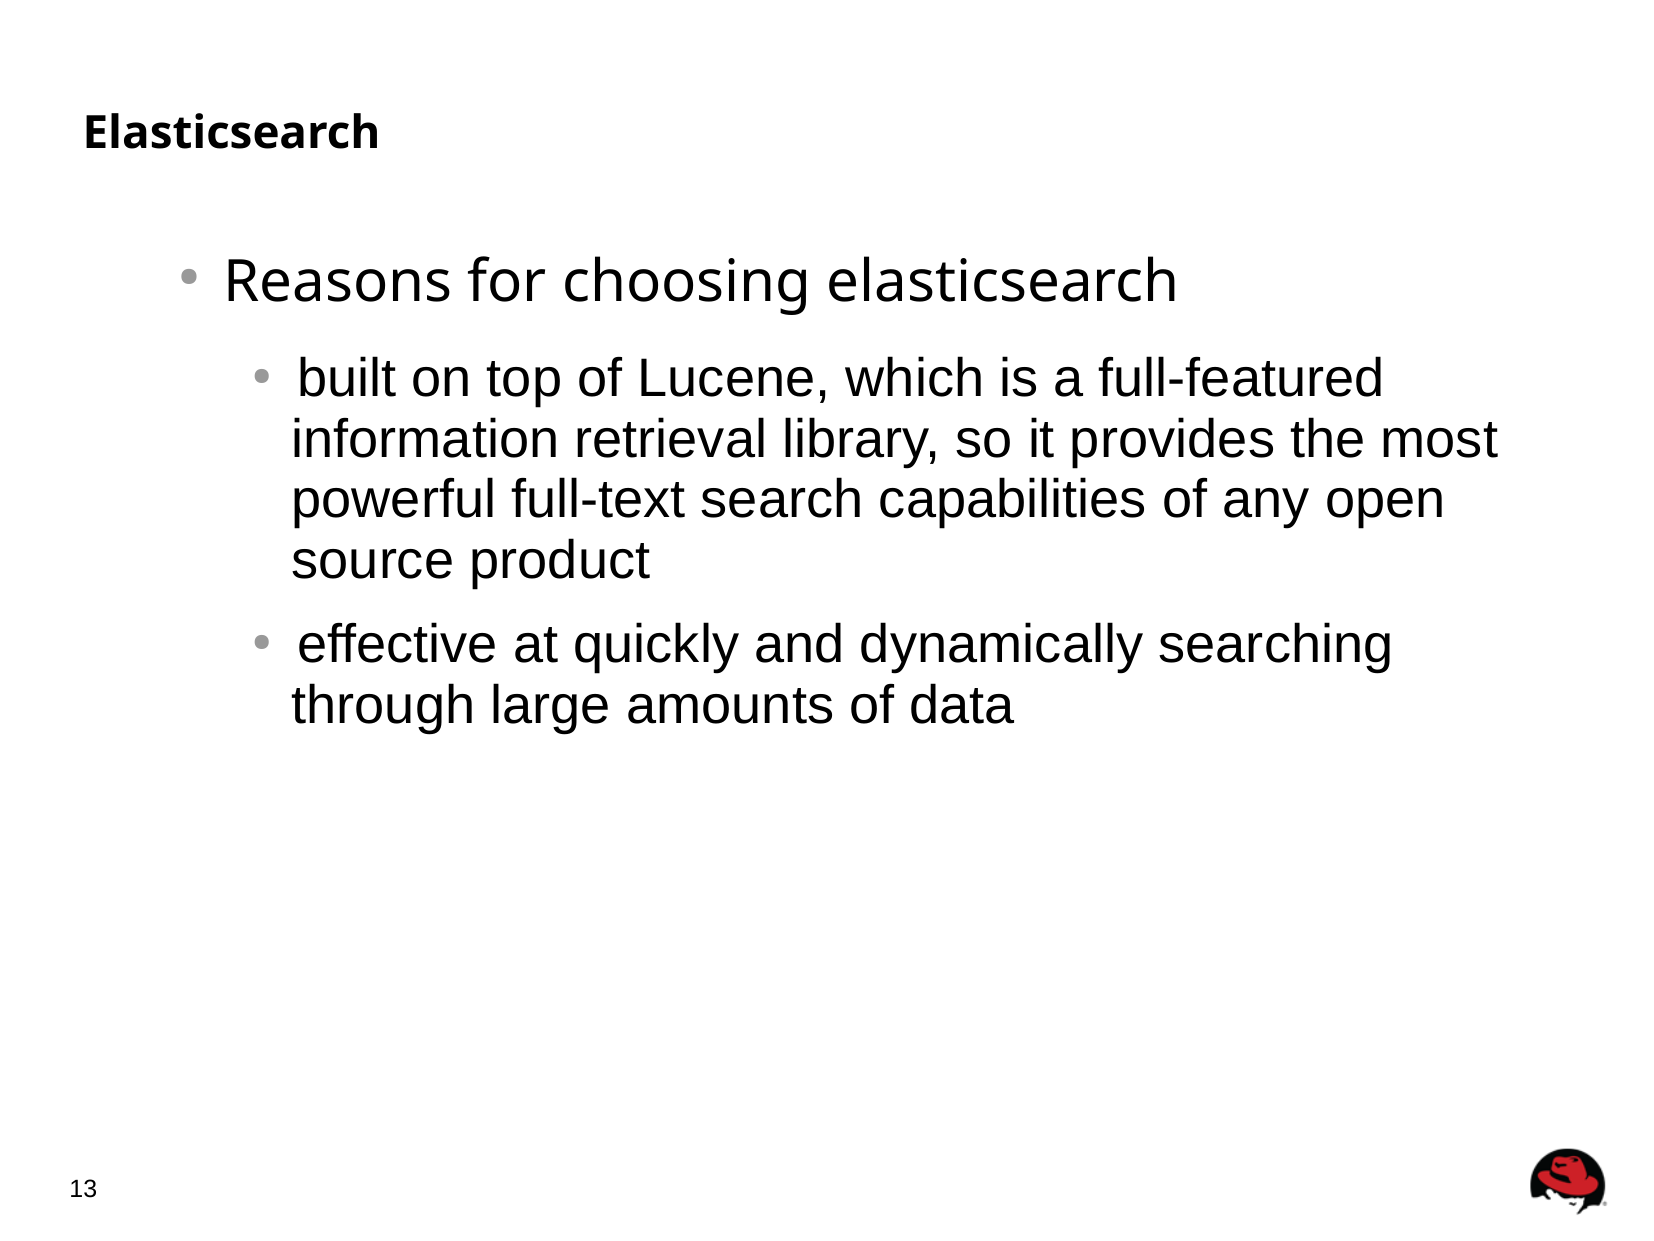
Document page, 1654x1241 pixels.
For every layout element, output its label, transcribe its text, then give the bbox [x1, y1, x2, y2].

list Reasons for choosing elasticsearch built on top of Lucene, which is a full-featured information retrieval library, so it provides the most powerful full-text search capabilities of any open source product effective at quickly and dynamically searching through large amounts of data [86, 238, 1576, 1129]
picture [1529, 1146, 1613, 1224]
title Elasticsearch [82, 37, 1571, 226]
